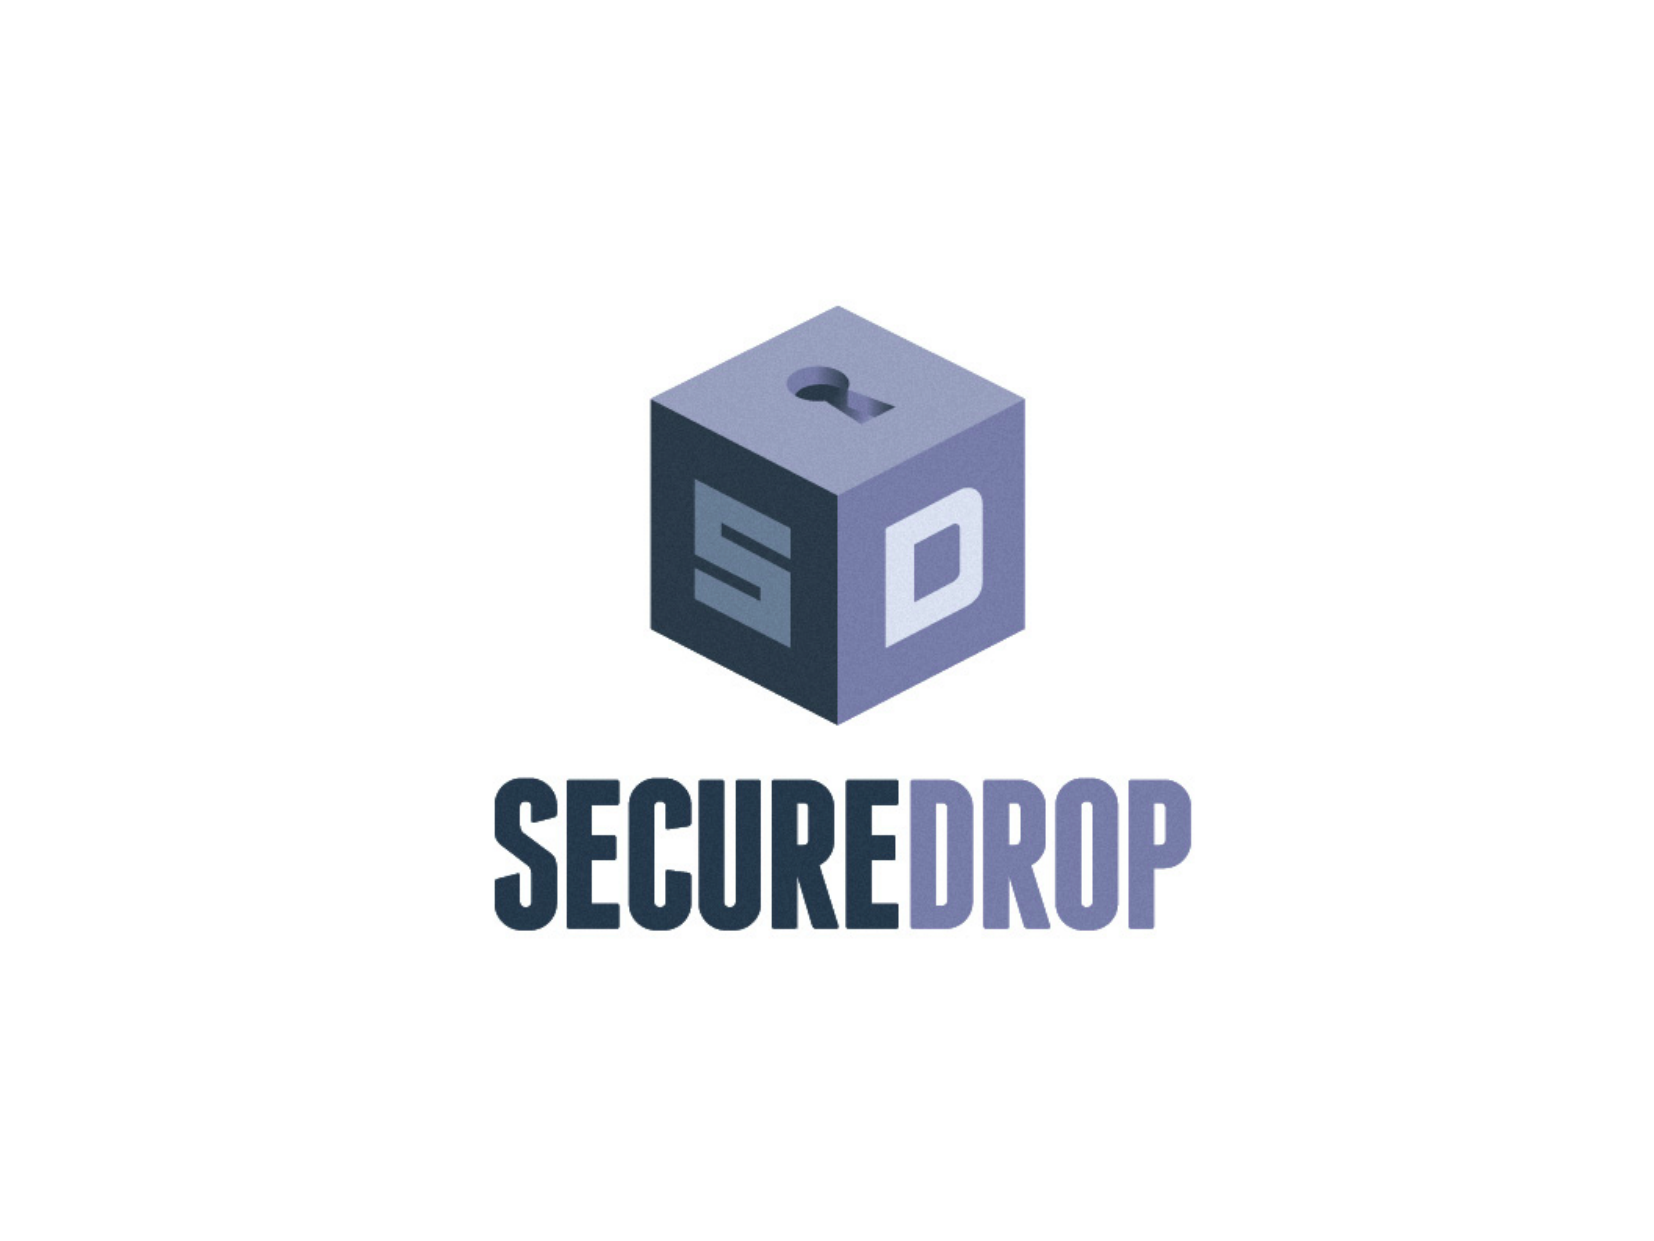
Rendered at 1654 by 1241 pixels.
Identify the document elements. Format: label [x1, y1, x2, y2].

picture [445, 264, 1218, 981]
